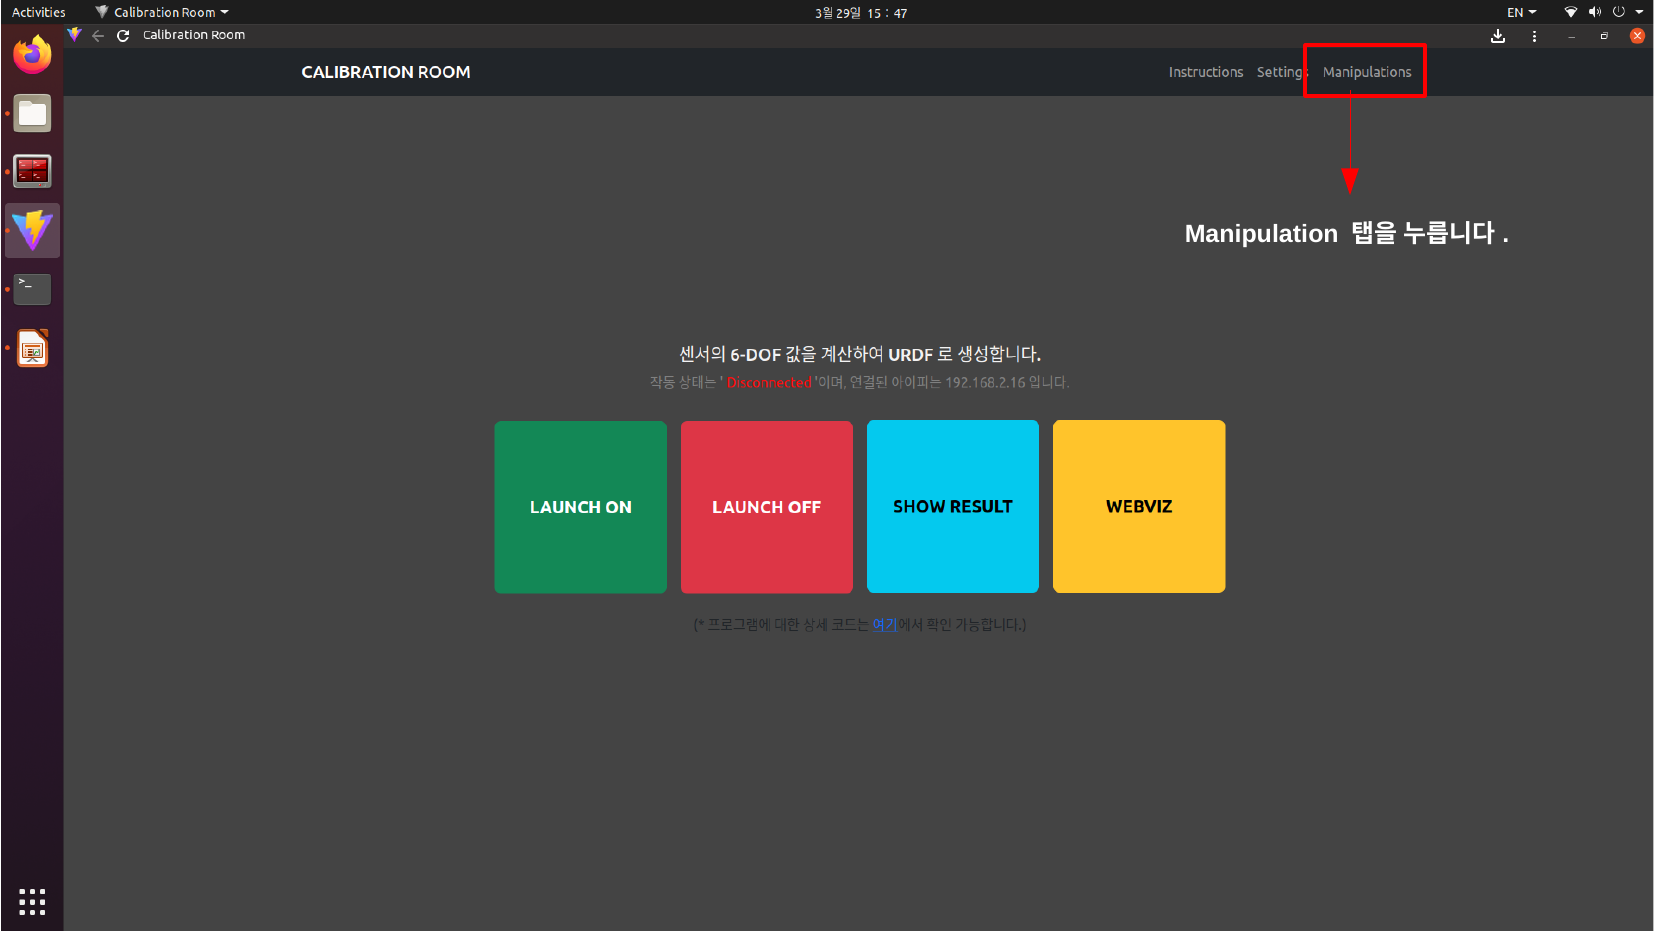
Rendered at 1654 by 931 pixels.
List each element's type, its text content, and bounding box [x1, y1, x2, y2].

text_box Manipulation 탭을 누릅니다. [1170, 180, 1531, 256]
picture [1, 0, 1654, 931]
